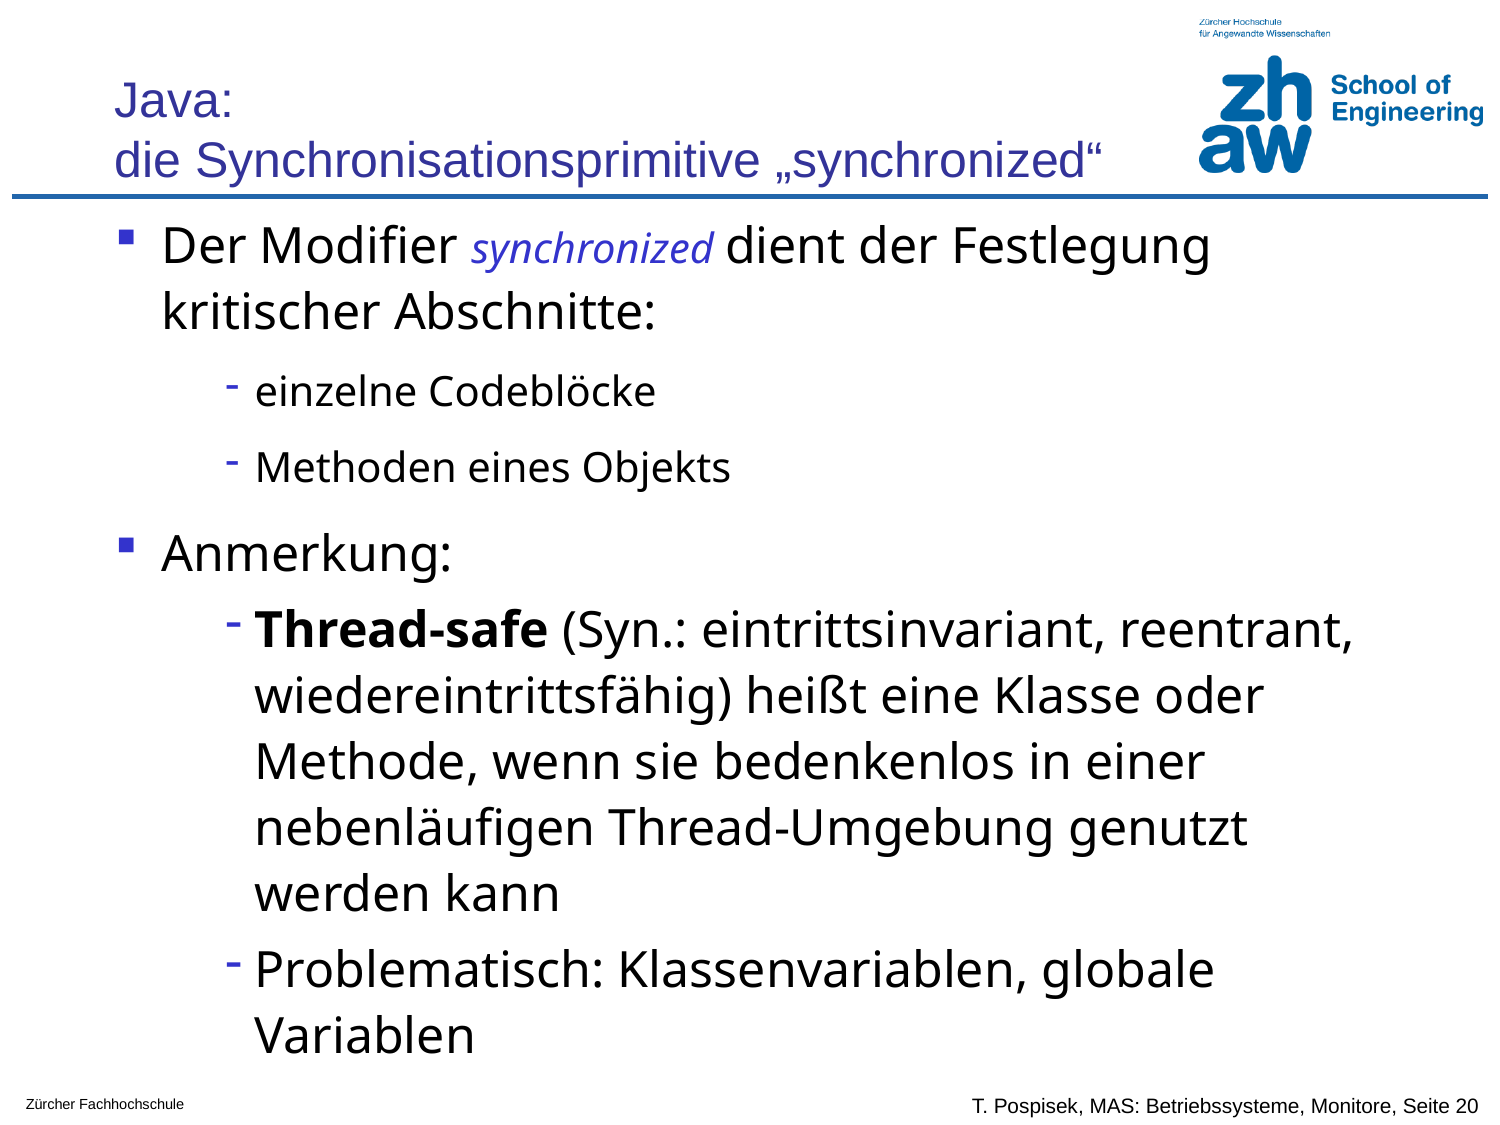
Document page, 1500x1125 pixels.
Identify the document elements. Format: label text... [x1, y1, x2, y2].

title Java: die Synchronisationsprimitive „synchronized“ [99, 41, 1182, 154]
text_box Der Modifier synchronized dient der Festlegung kritischer Abschnitte: einzelne Codeblöcke Methoden eines Objekts Anmerkung: Thread-safe (Syn.: eintrittsinvariant, reentrant, wiedereintrittsfähig) heißt eine Klasse oder Methode, wenn sie bedenkenlos in einer nebenläufigen Thread-Umgebung genutzt werden kann Problematisch: Klassenvariablen, globale Variablen [99, 200, 1413, 1072]
picture [1199, 19, 1483, 173]
